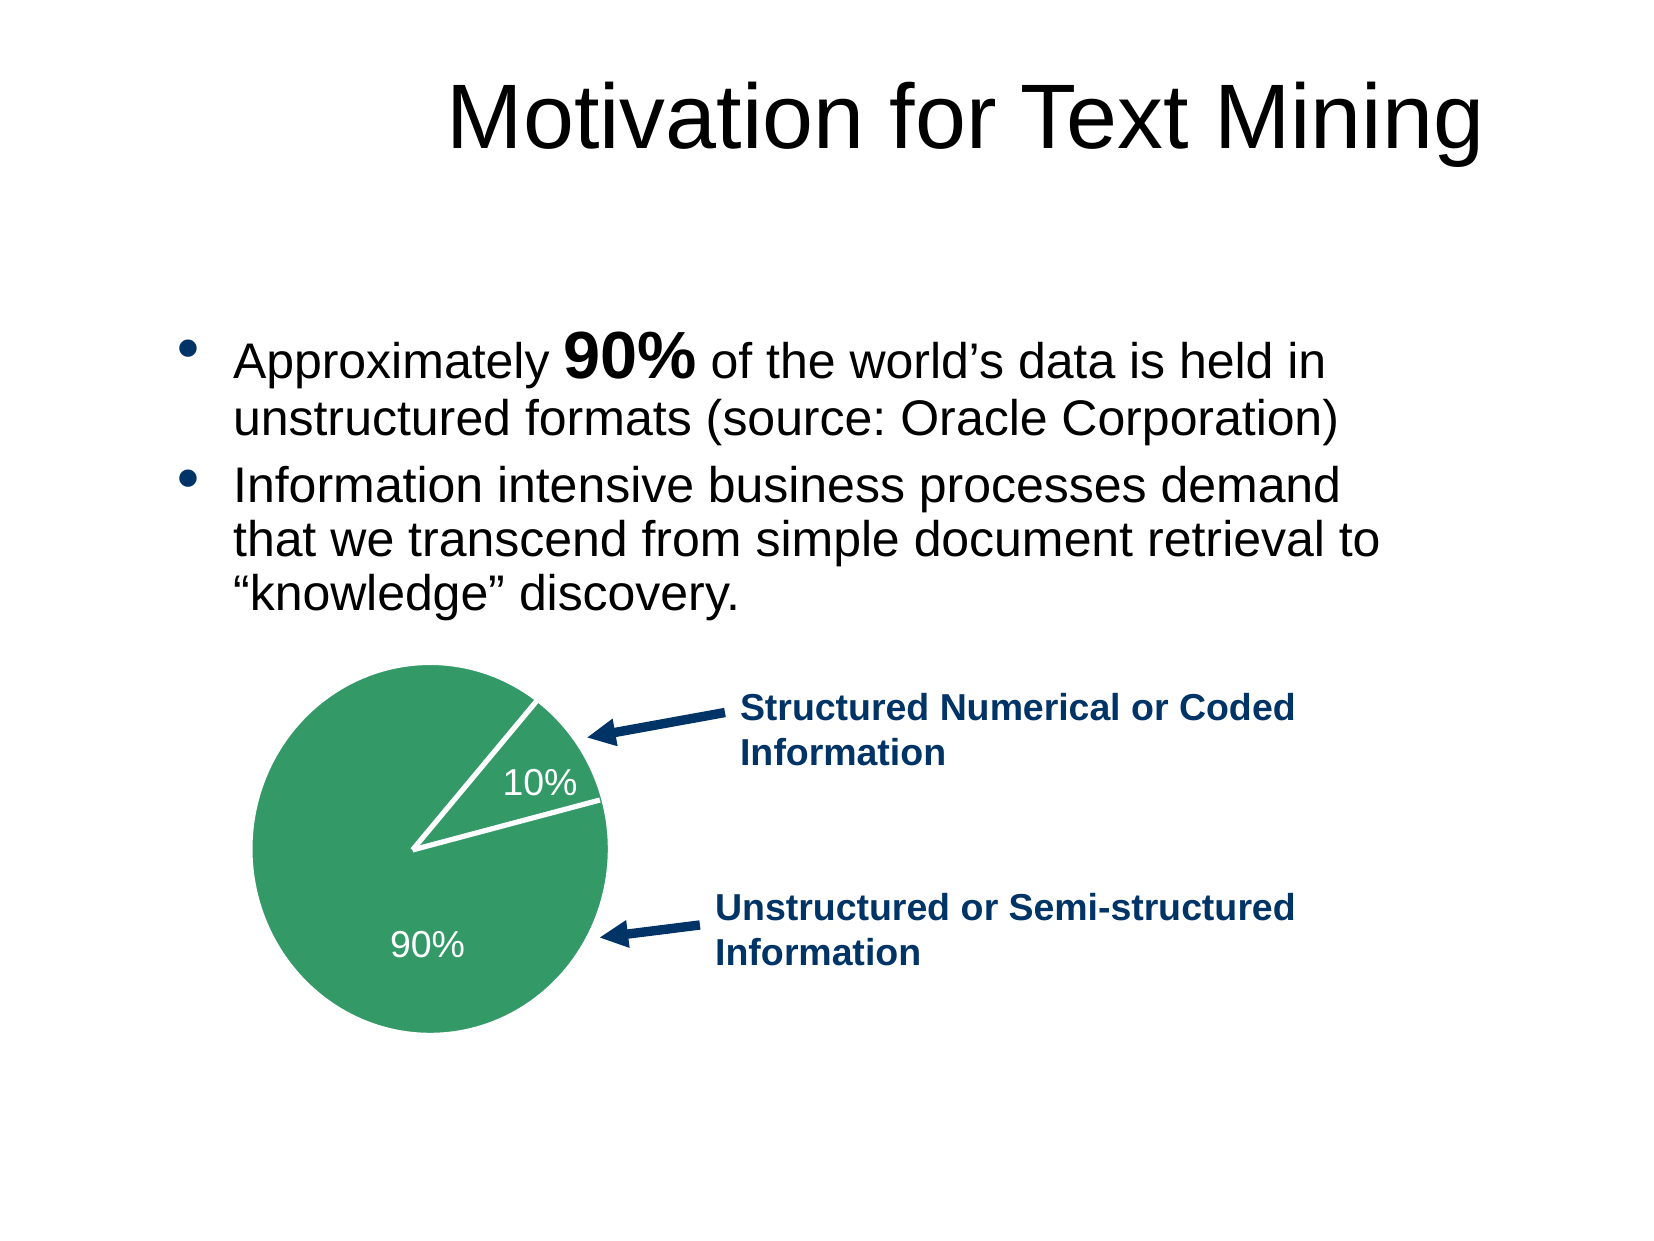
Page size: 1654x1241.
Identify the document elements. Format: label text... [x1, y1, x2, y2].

text_box Unstructured or Semi-structured Information [700, 874, 1312, 981]
title Motivation for Text Mining [312, 49, 1588, 175]
text_box Structured Numerical or Coded Information [724, 674, 1312, 781]
text_box [249, 662, 611, 1036]
text_box [422, 766, 544, 844]
text_box 90% [375, 912, 610, 973]
list Approximately 90% of the world’s data is held in unstructured formats (source: Oracle Corporation) Information intensive business processes demand that we transcend from simple document retrieval to “knowledge” discovery. [162, 312, 1426, 629]
text_box 10% [487, 749, 593, 811]
